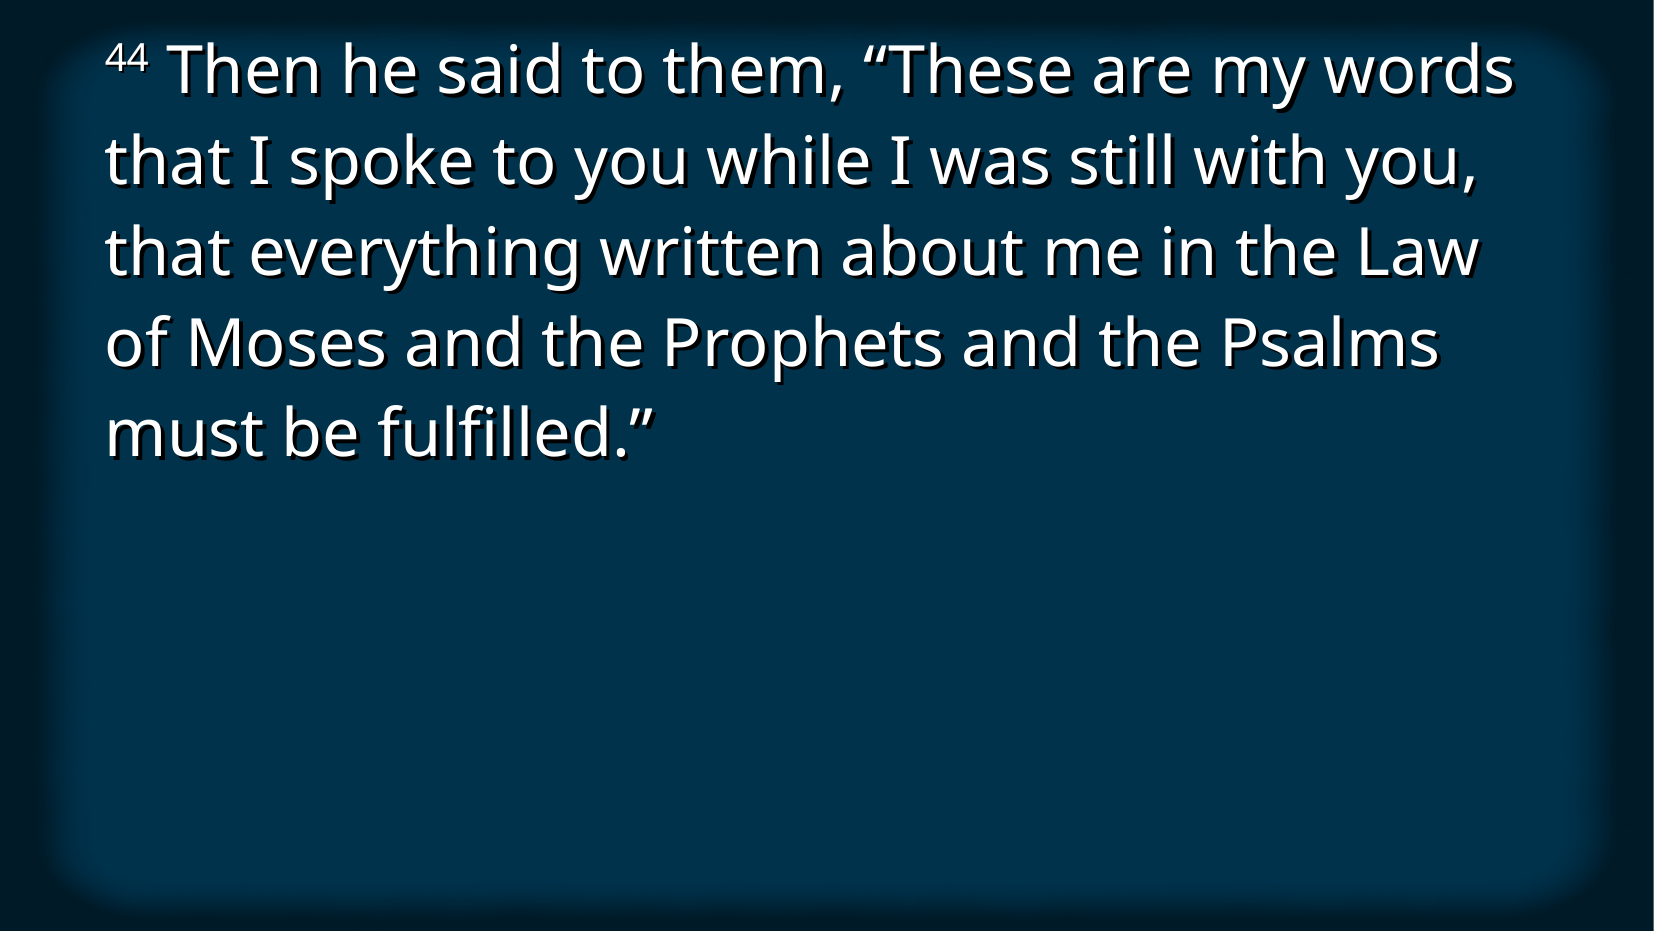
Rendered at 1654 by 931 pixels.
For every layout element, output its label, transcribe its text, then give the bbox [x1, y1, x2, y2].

text_box 44 Then he said to them, “These are my words that I spoke to you while I was still with you, that everything written about me in the Law of Moses and the Prophets and the Psalms must be fulfilled.” [90, 15, 1576, 474]
picture [0, 0, 1654, 931]
